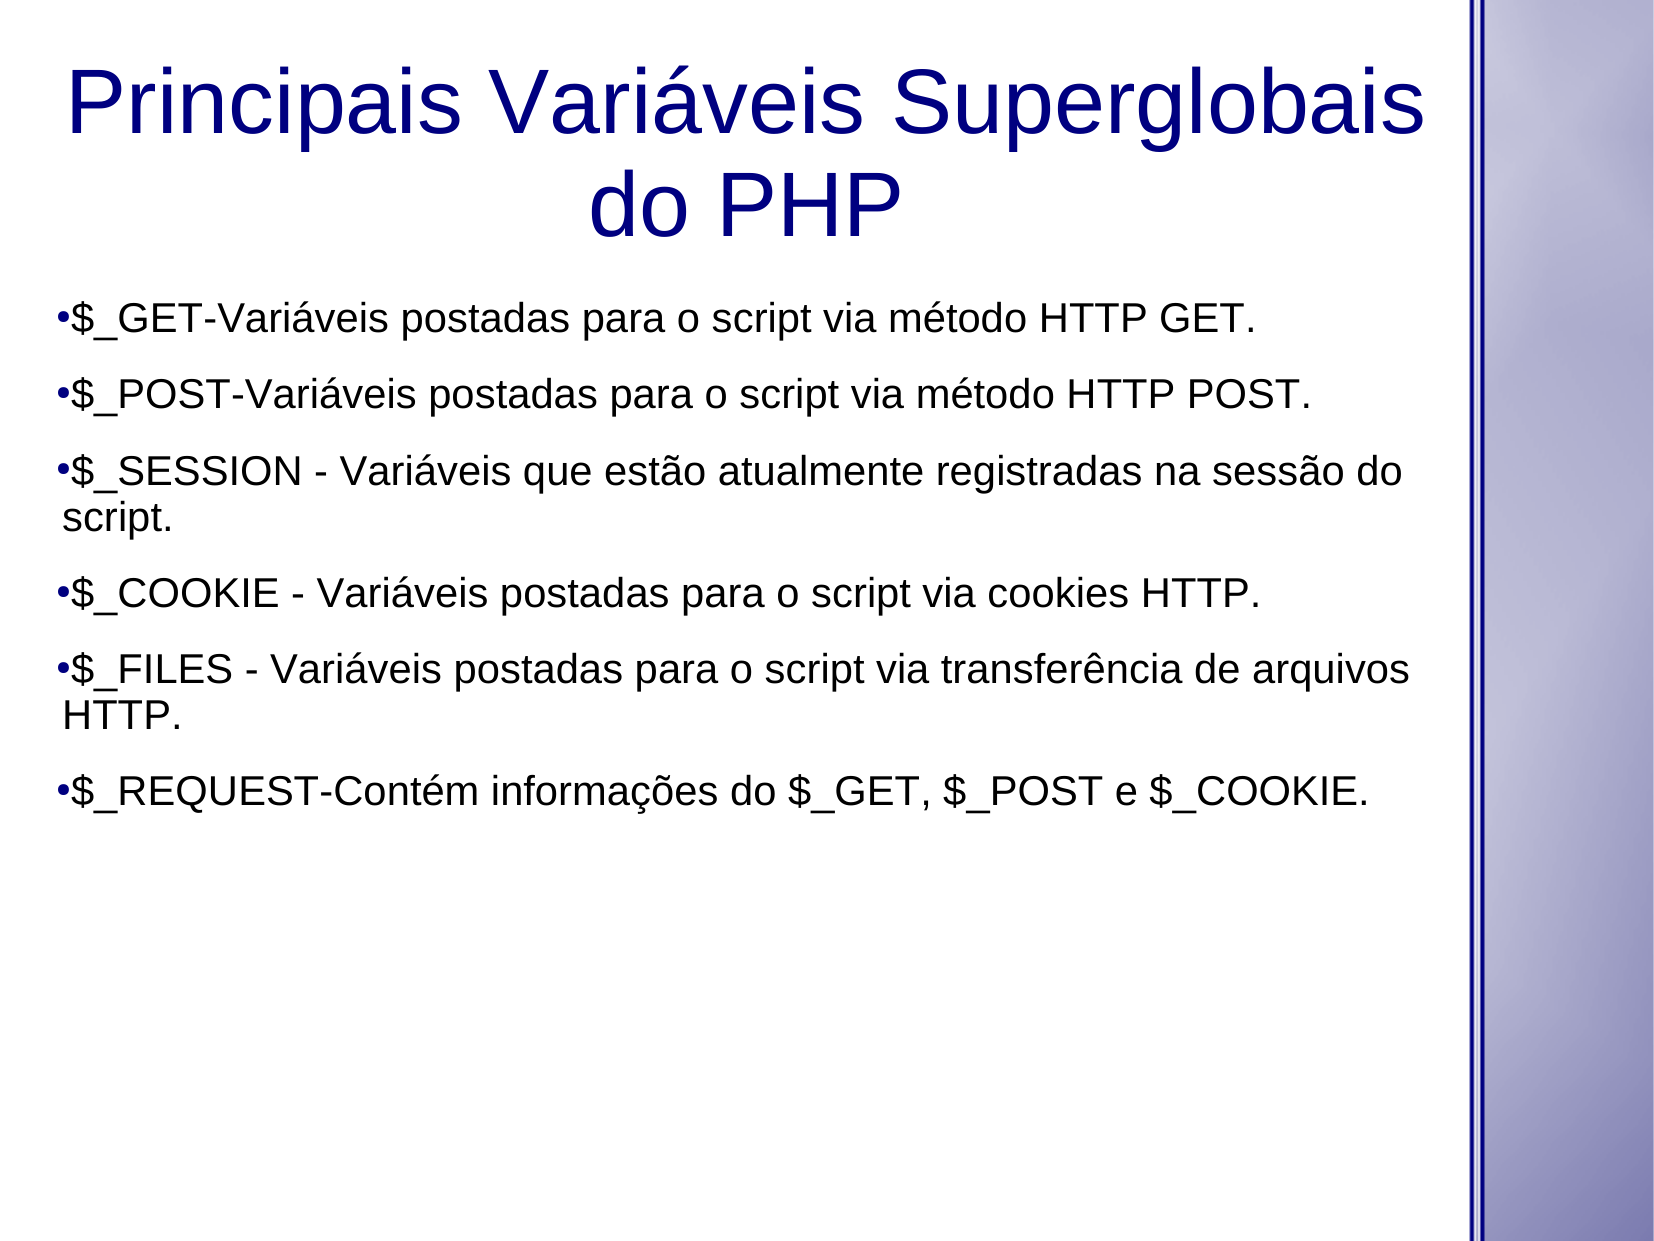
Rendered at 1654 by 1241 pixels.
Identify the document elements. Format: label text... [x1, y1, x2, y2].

picture [0, 0, 1654, 1241]
title Principais Variáveis Superglobais do PHP [47, 49, 1447, 257]
list $_GET-Variáveis postadas para o script via método HTTP GET. $_POST-Variáveis postadas para o script via método HTTP POST. $_SESSION - Variáveis que estão atualmente registradas na sessão do script. $_COOKIE - Variáveis postadas para o script via cookies HTTP. $_FILES - Variáveis postadas para o script via transferência de arquivos HTTP. $_REQUEST-Contém informações do $_GET, $_POST e $_COOKIE. [47, 295, 1447, 1114]
